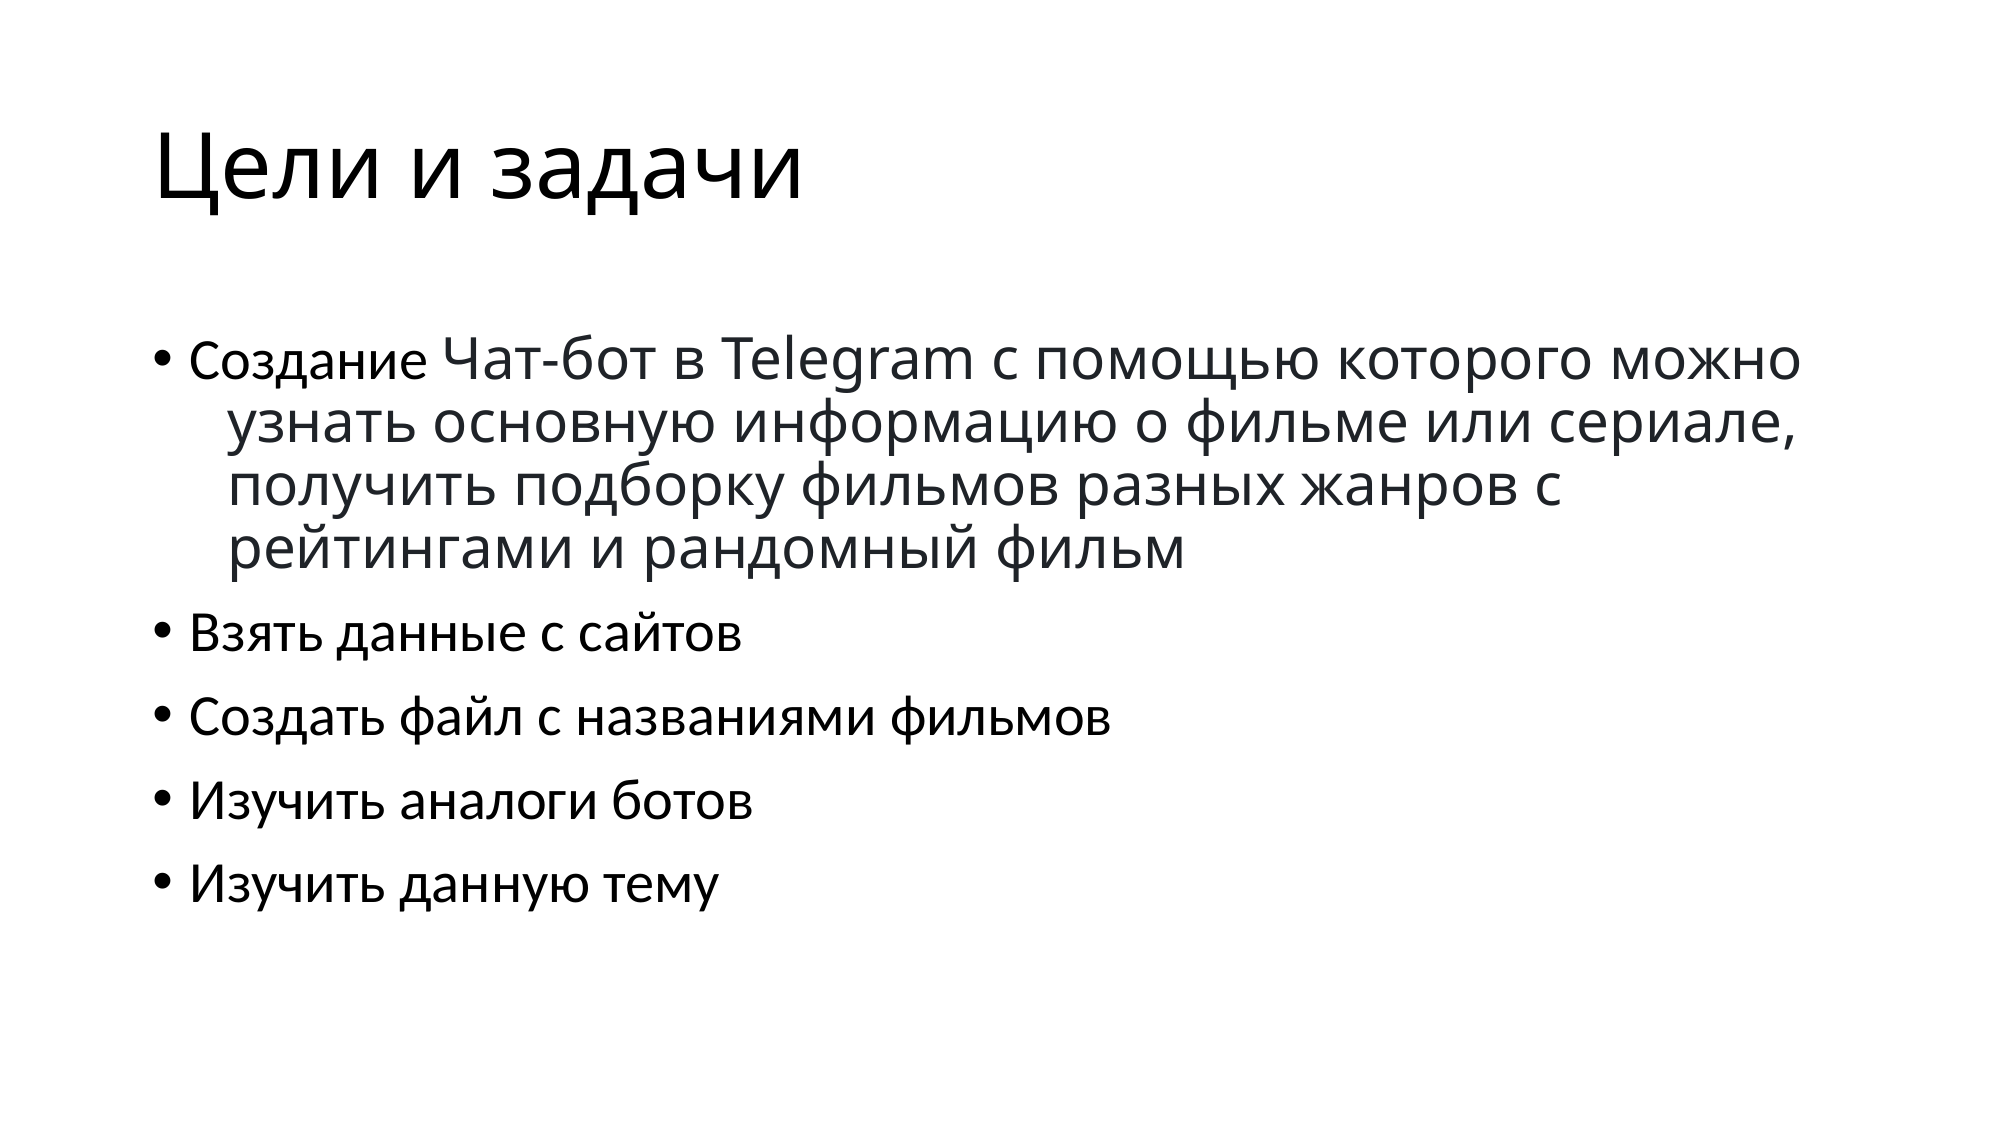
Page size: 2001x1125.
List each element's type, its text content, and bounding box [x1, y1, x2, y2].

title Цели и задачи [137, 59, 1863, 278]
list Создание Чат-бот в Telegram с помощью которого можно узнать основную информацию о фильме или сериале, получить подборку фильмов разных жанров с рейтингами и рандомный фильм Взять данные с сайтов Создать файл с названиями фильмов Изучить аналоги ботов Изучить данную тему [137, 322, 1863, 1036]
